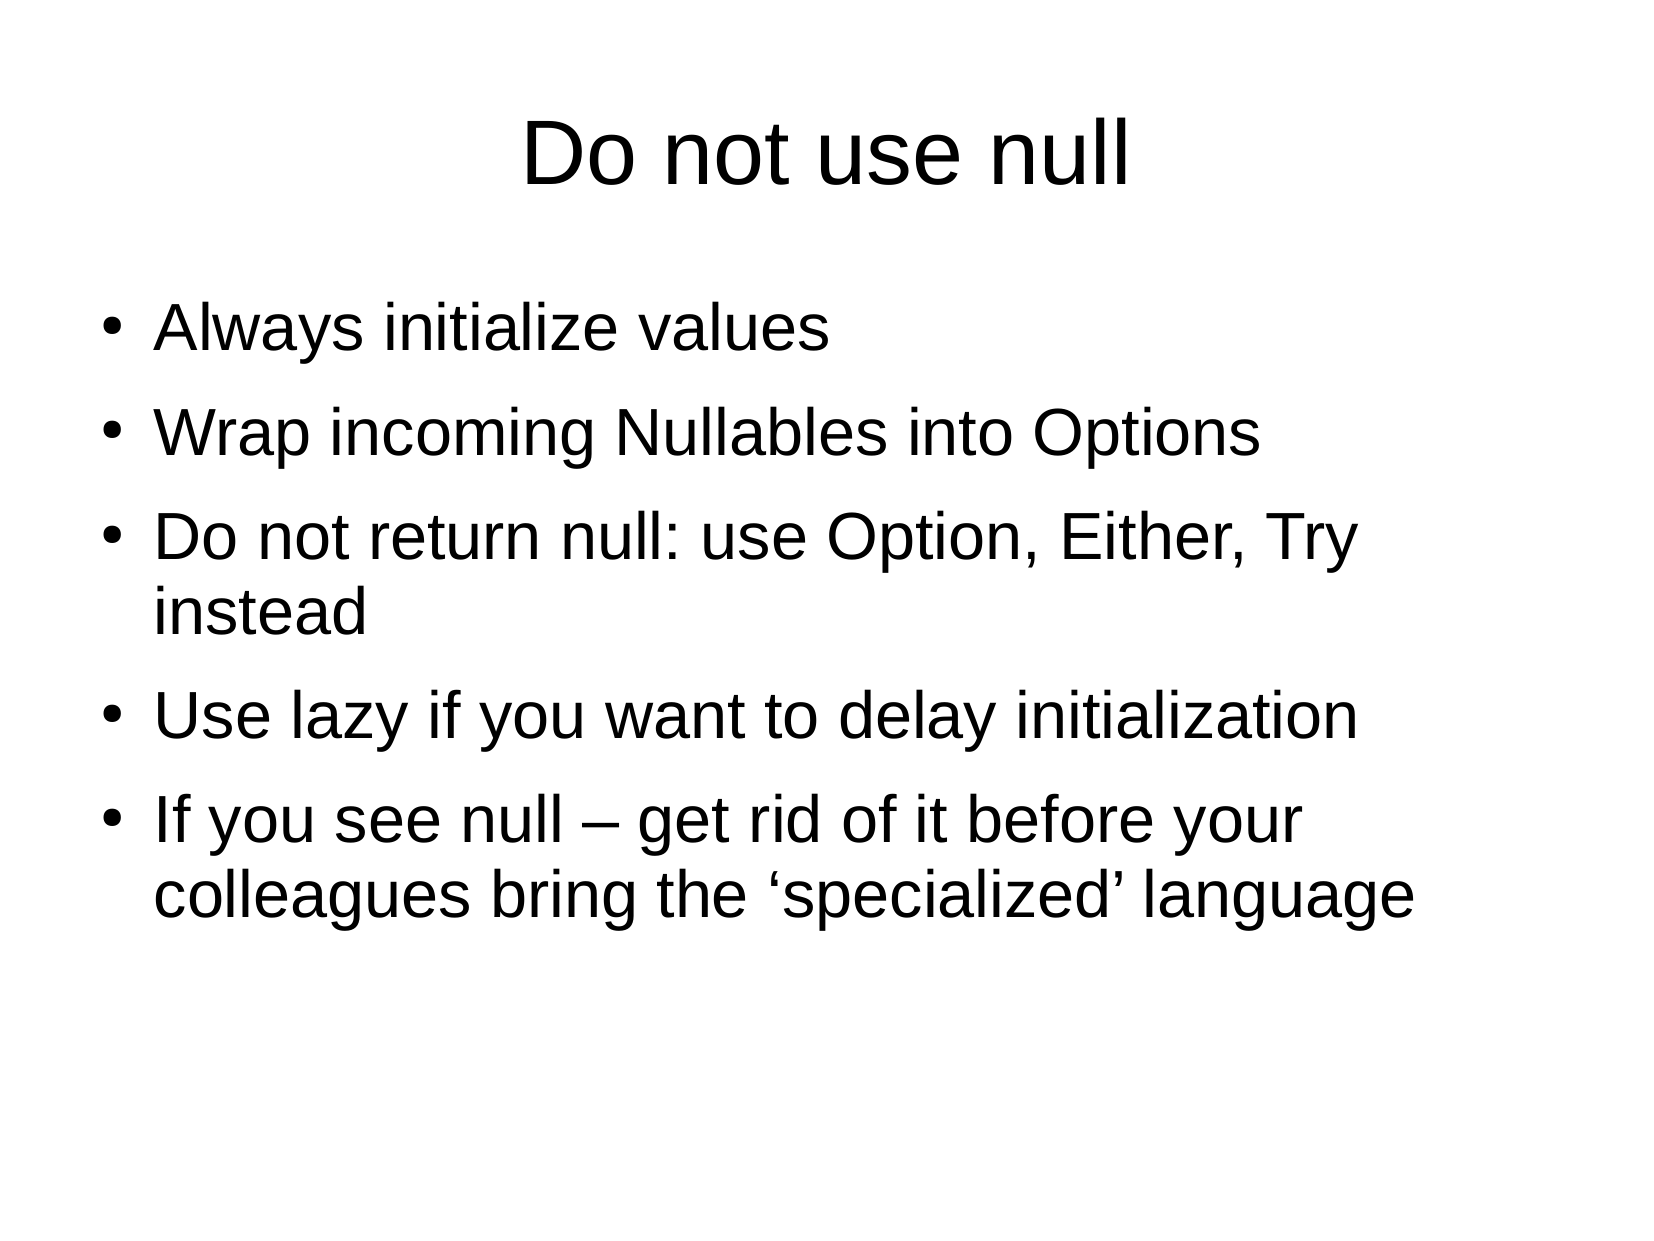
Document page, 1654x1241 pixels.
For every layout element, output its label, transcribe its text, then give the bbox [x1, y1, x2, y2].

title Do not use null [82, 49, 1571, 257]
list Always initialize values Wrap incoming Nullables into Options Do not return null: use Option, Either, Try instead Use lazy if you want to delay initialization If you see null – get rid of it before your colleagues bring the ‘specialized’ language [82, 290, 1571, 1140]
